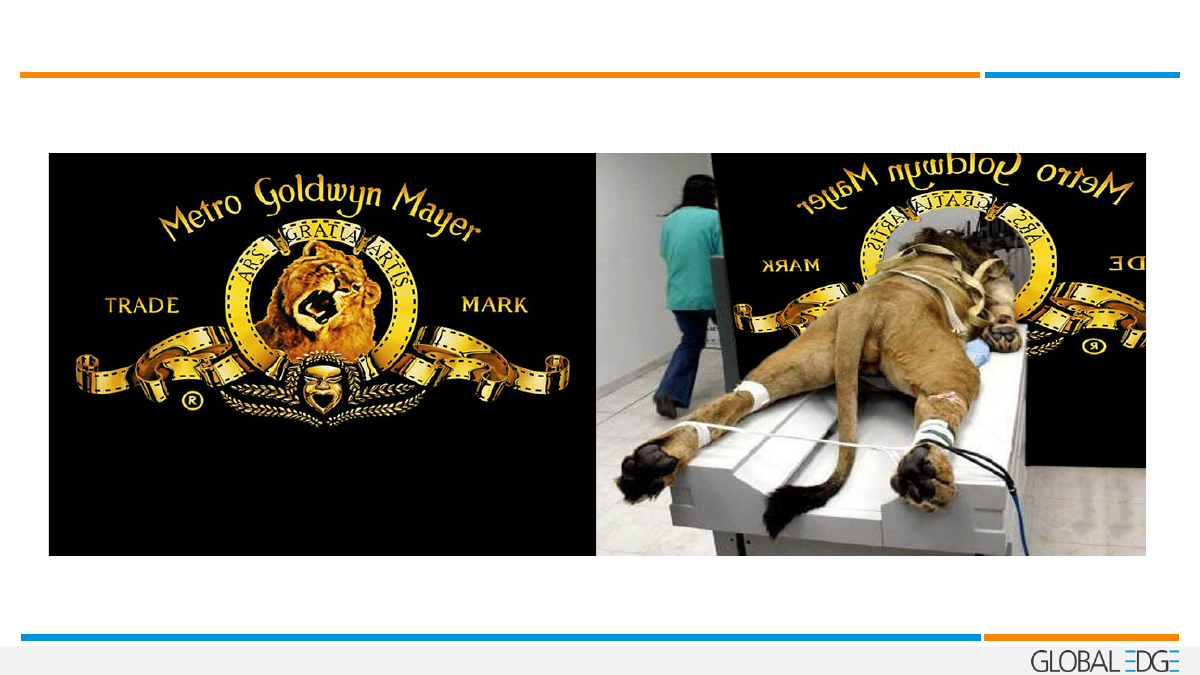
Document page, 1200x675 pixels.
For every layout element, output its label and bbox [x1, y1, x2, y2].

picture [41, 153, 1152, 556]
picture [1031, 650, 1179, 672]
